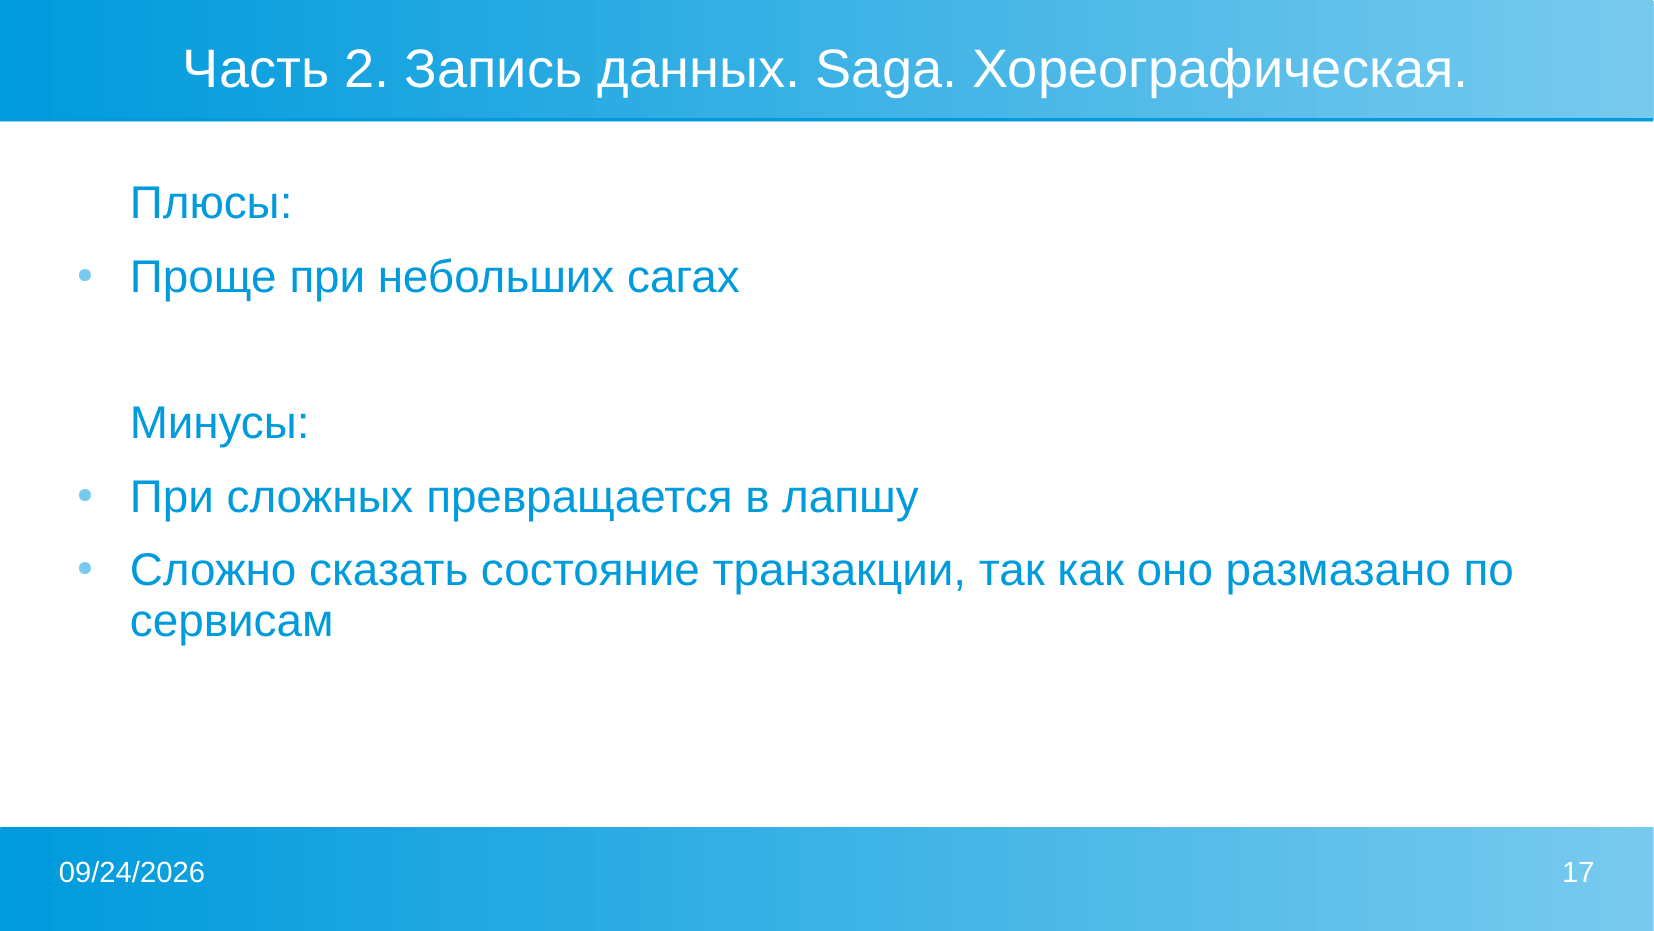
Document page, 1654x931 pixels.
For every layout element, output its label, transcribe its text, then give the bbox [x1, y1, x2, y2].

list Плюсы: Проще при небольших сагах Минусы: При сложных превращается в лапшу Сложно сказать состояние транзакции, так как оно размазано по сервисам [59, 177, 1595, 768]
title Часть 2. Запись данных. Saga. Хореографическая. [59, 29, 1595, 108]
